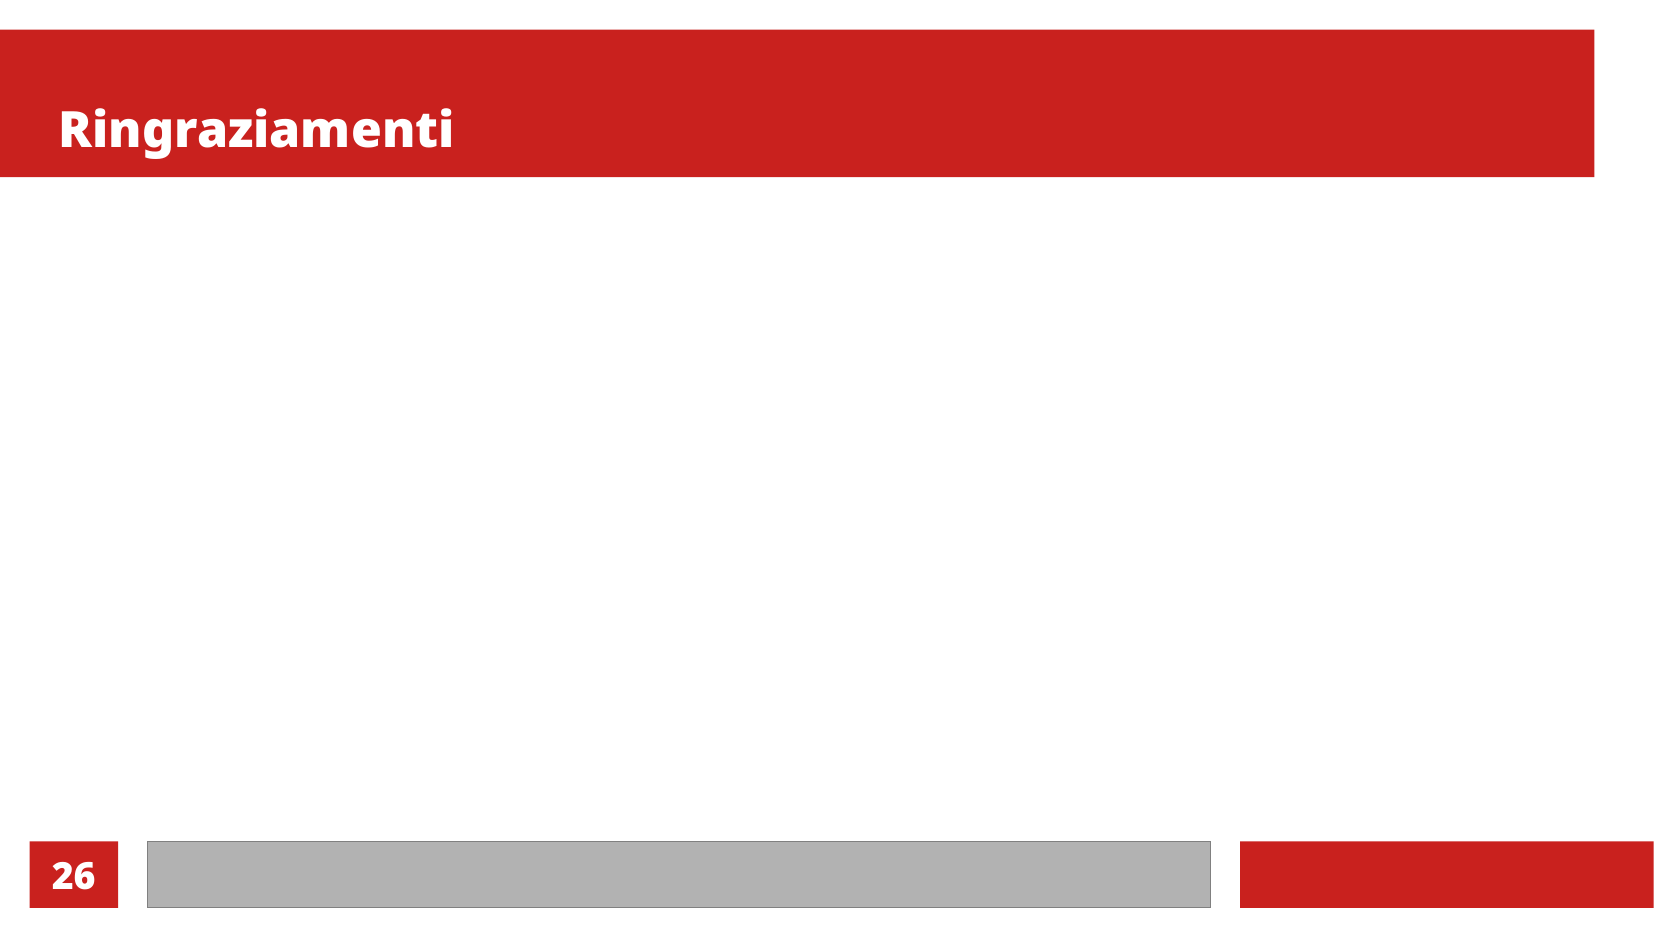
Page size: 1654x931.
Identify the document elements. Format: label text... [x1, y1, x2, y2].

title Ringraziamenti [59, 44, 1595, 163]
